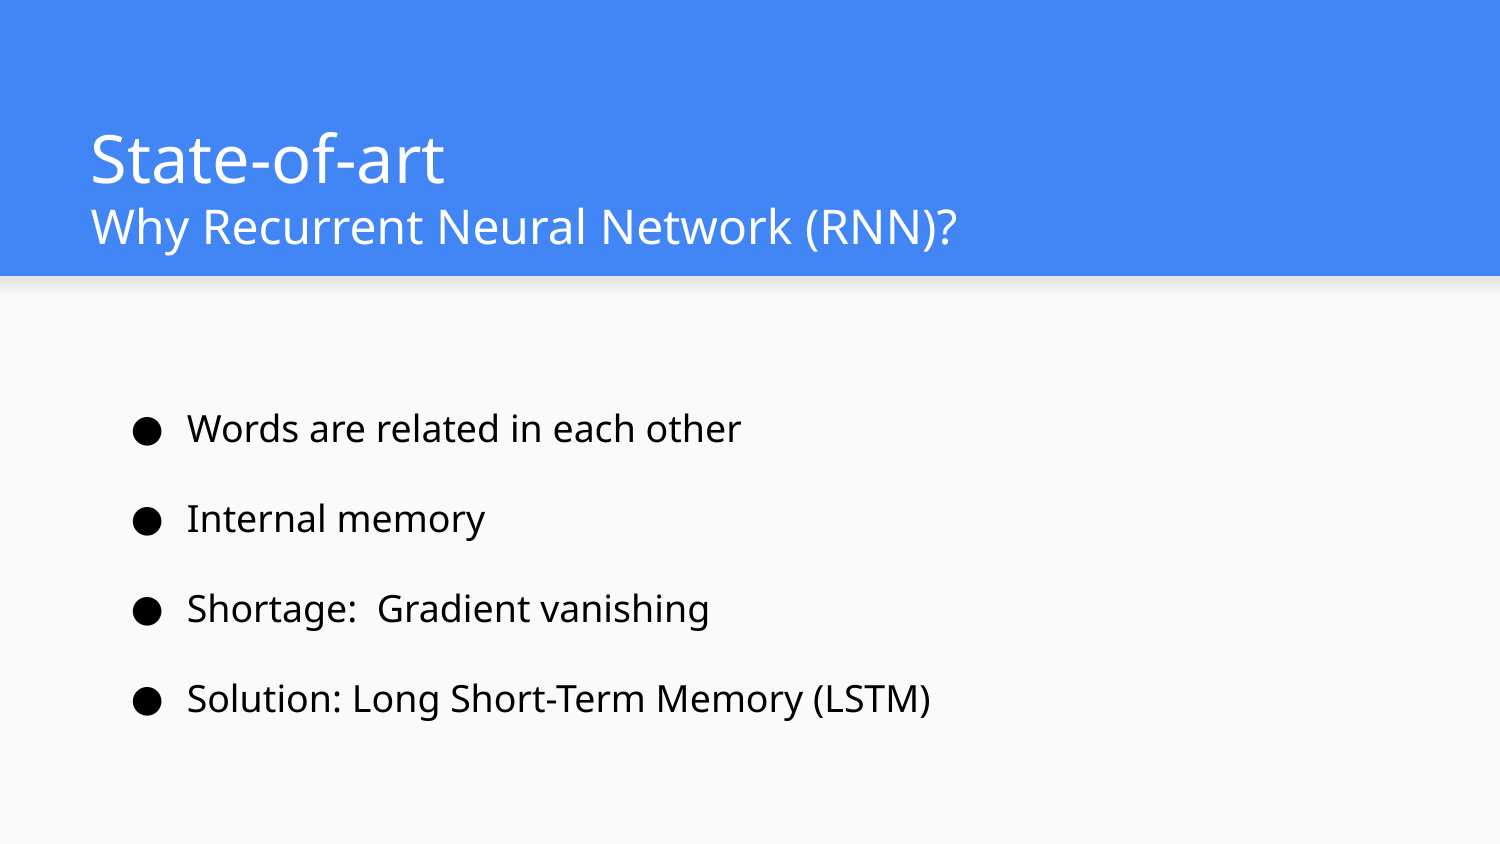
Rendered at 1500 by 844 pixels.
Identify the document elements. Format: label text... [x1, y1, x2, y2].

title State-of-art Why Recurrent Neural Network (RNN)? [75, 56, 1425, 269]
text_box Words are related in each other Internal memory Shortage: Gradient vanishing Solution: Long Short-Term Memory (LSTM) [96, 344, 1382, 770]
